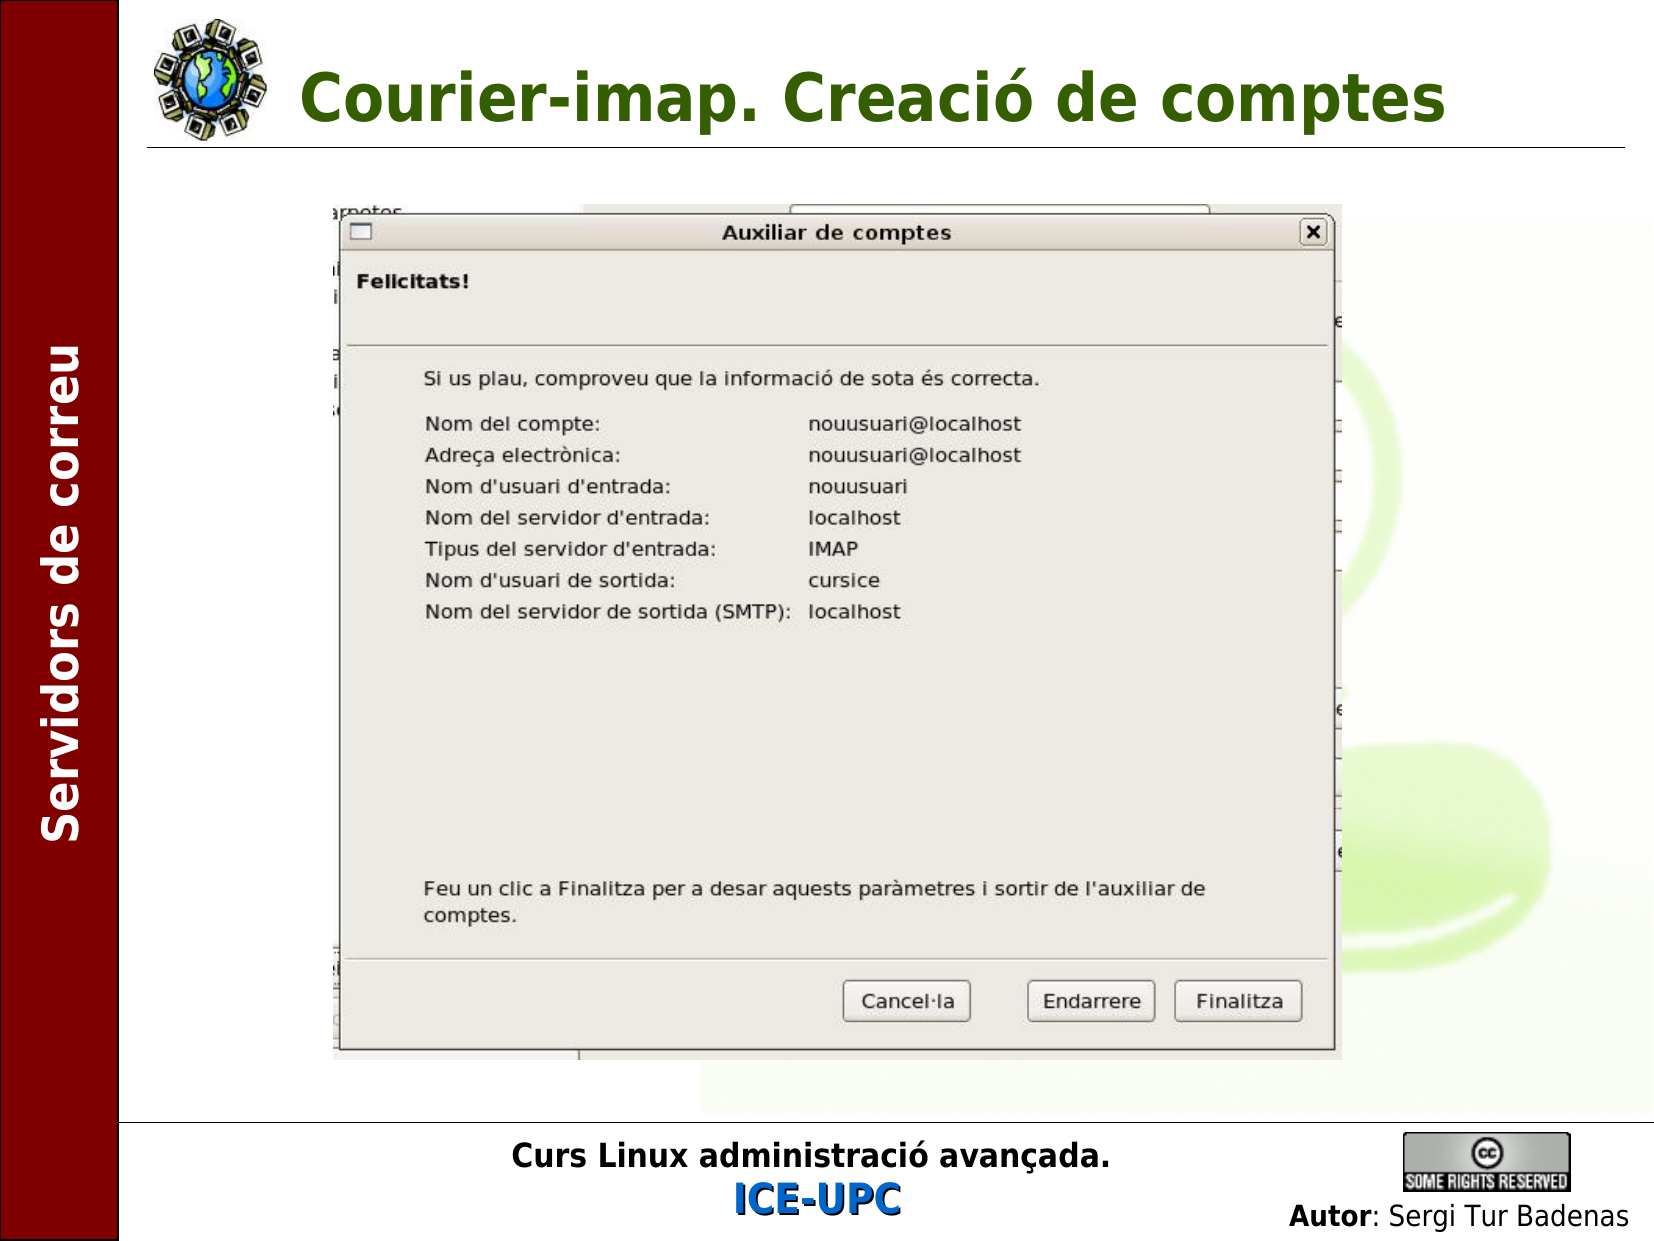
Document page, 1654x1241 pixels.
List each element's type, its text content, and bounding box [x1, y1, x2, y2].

picture [1403, 1132, 1571, 1192]
picture [154, 19, 268, 56]
title Courier-imap. Creació de comptes [129, 56, 1619, 141]
picture [333, 204, 1654, 1113]
